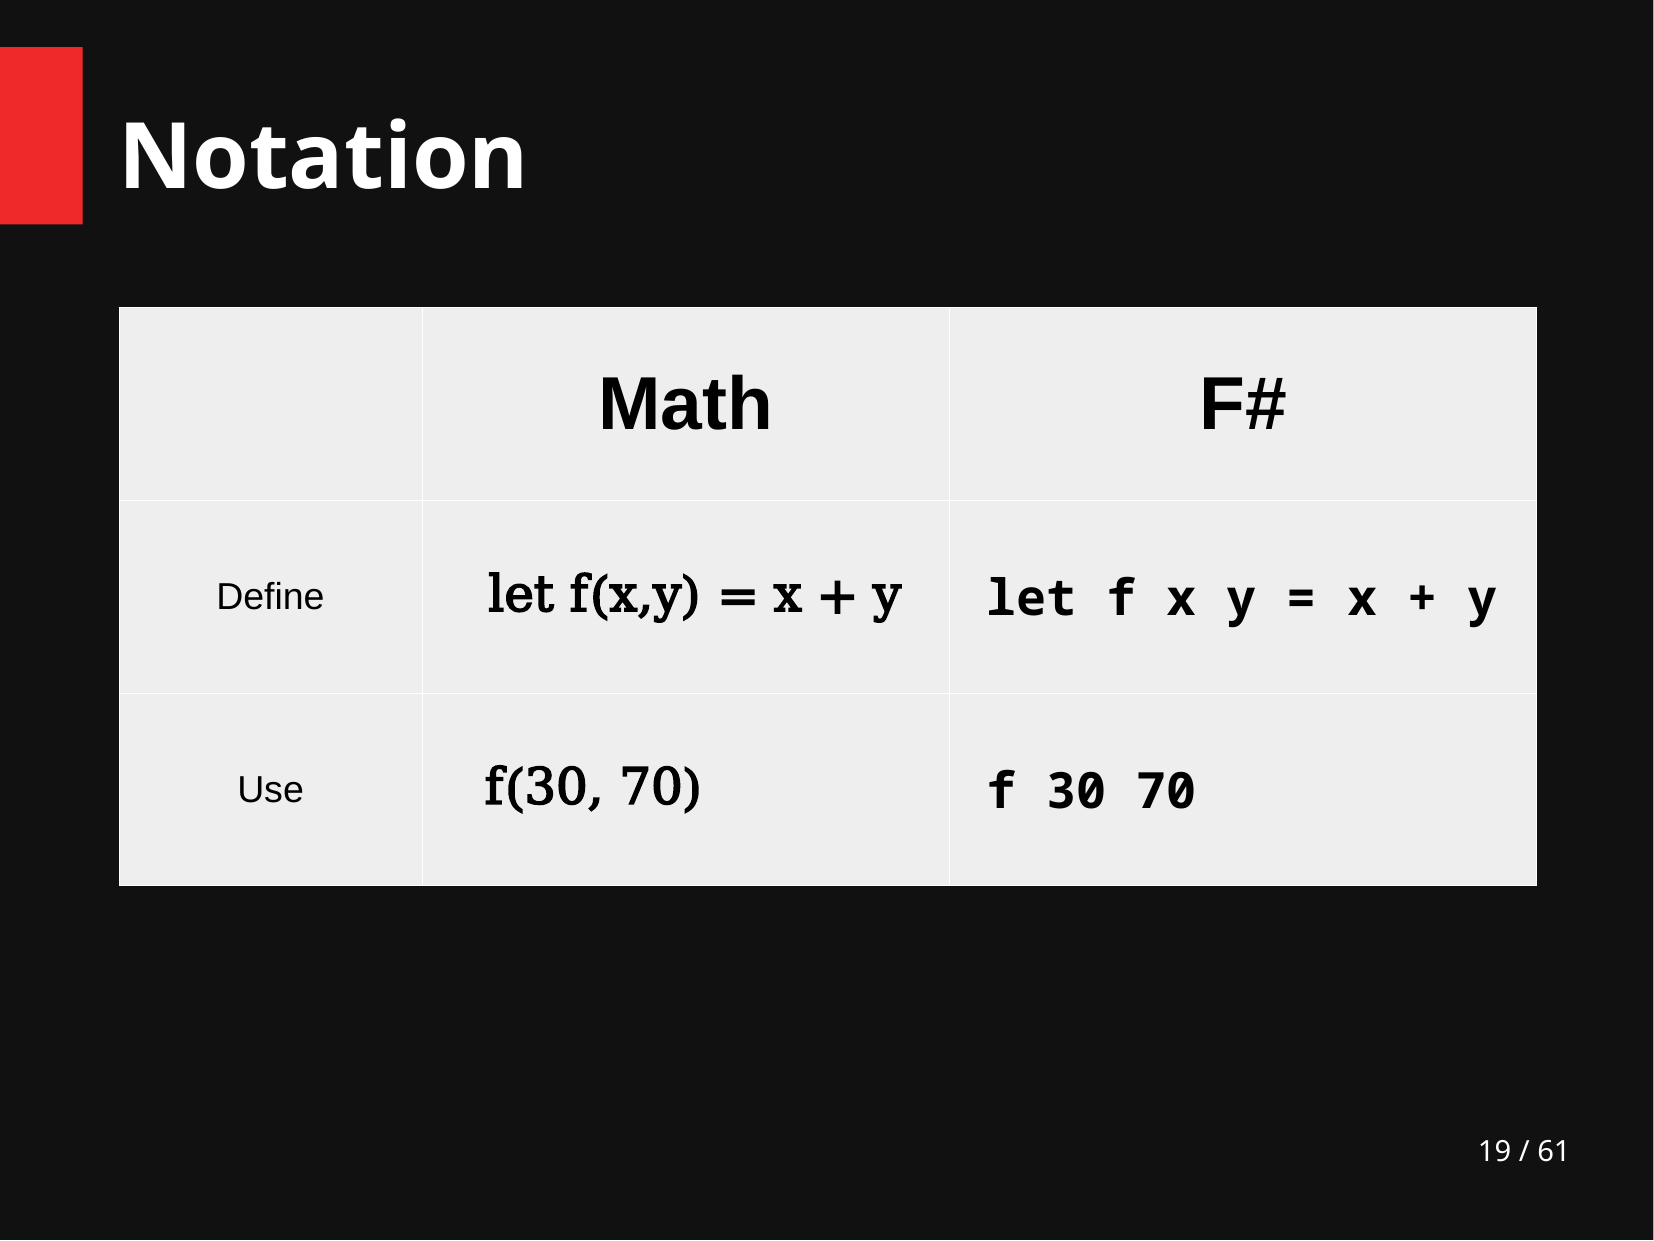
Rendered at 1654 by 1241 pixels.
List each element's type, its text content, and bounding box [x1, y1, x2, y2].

table_header Math [423, 308, 949, 500]
table_cell Use [120, 694, 422, 885]
table_header F# [950, 308, 1536, 500]
title Notation [118, 49, 1571, 257]
table_cell let f(x,y) = x + y [423, 501, 949, 693]
table_cell f(30, 70) [423, 694, 949, 885]
table_cell let f x y = x + y [950, 501, 1536, 693]
table_cell f 30 70 [950, 694, 1536, 885]
table_header [120, 308, 422, 500]
table_cell Define [120, 501, 422, 693]
